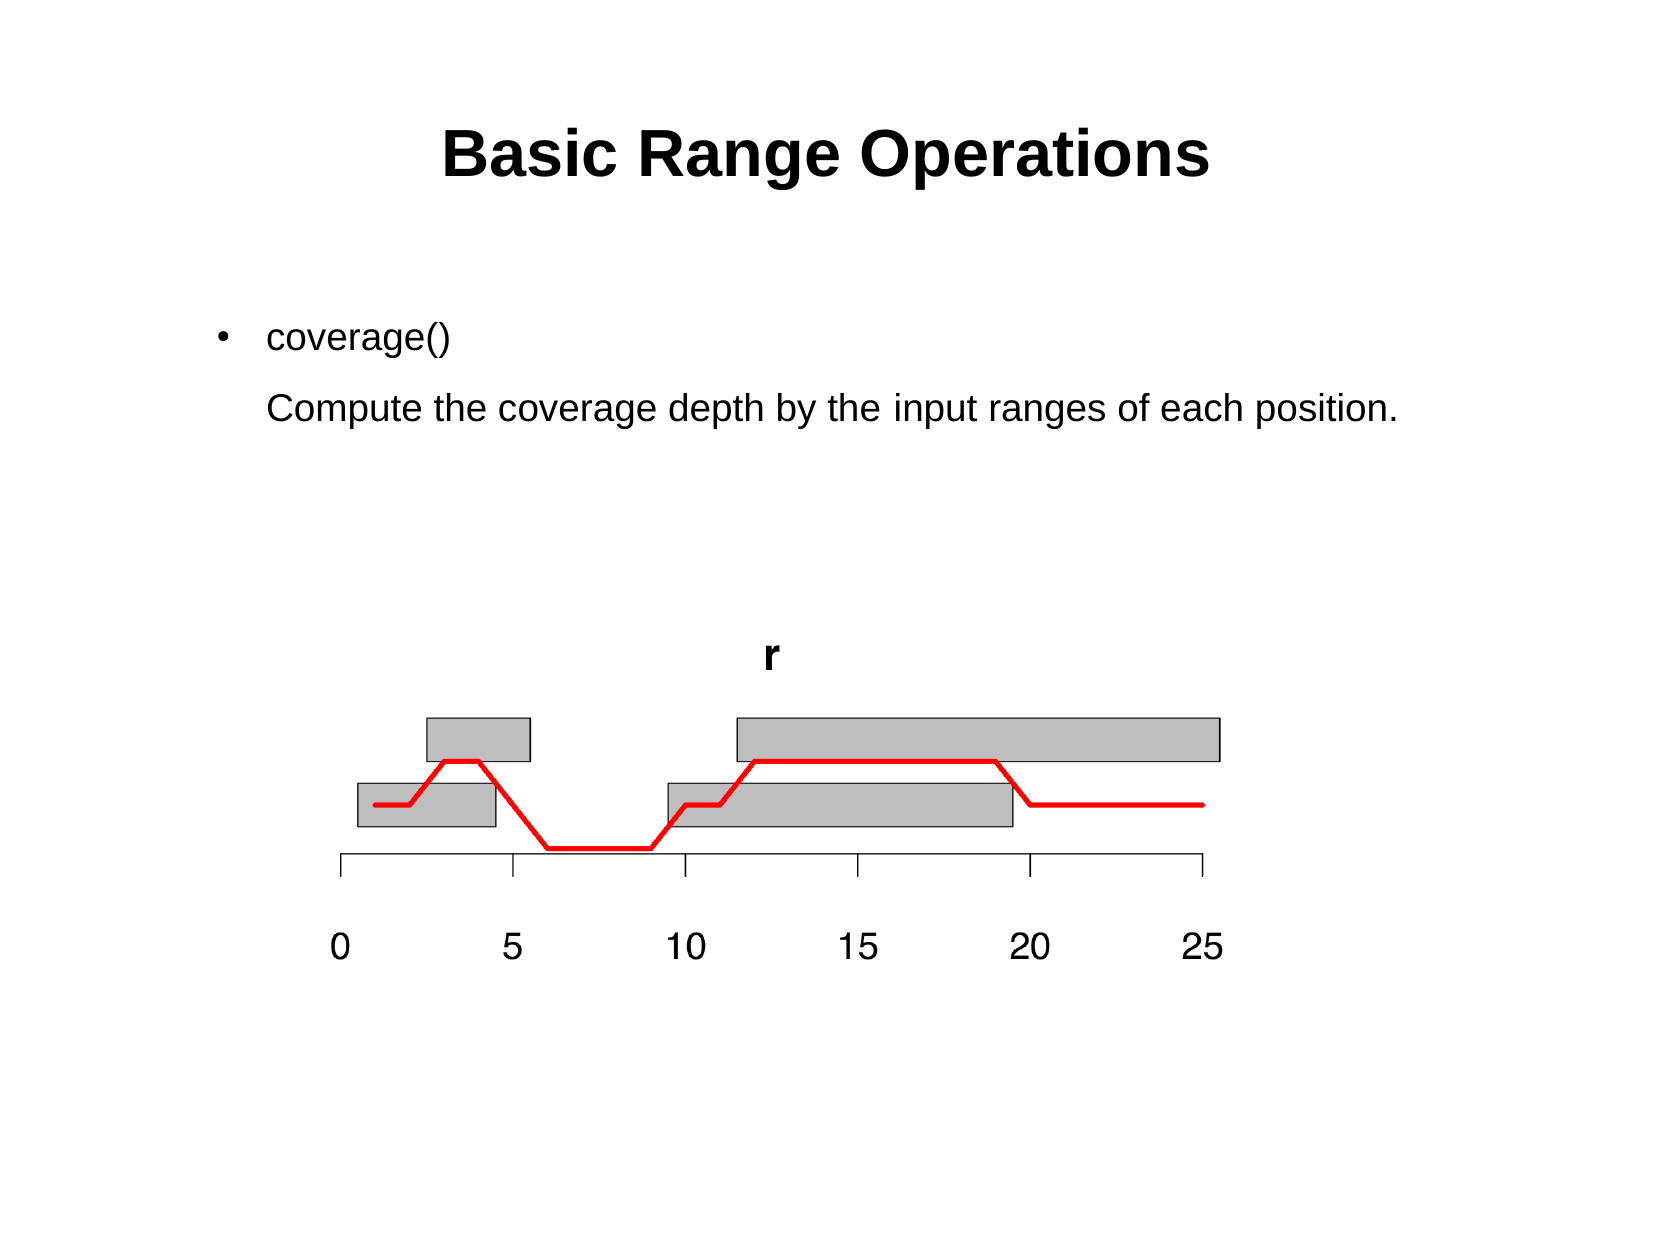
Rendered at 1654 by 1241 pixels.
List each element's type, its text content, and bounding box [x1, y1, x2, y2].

title Basic Range Operations [82, 49, 1571, 257]
list coverage() Compute the coverage depth by the input ranges of each position. [200, 315, 1518, 463]
picture [249, 608, 1299, 990]
